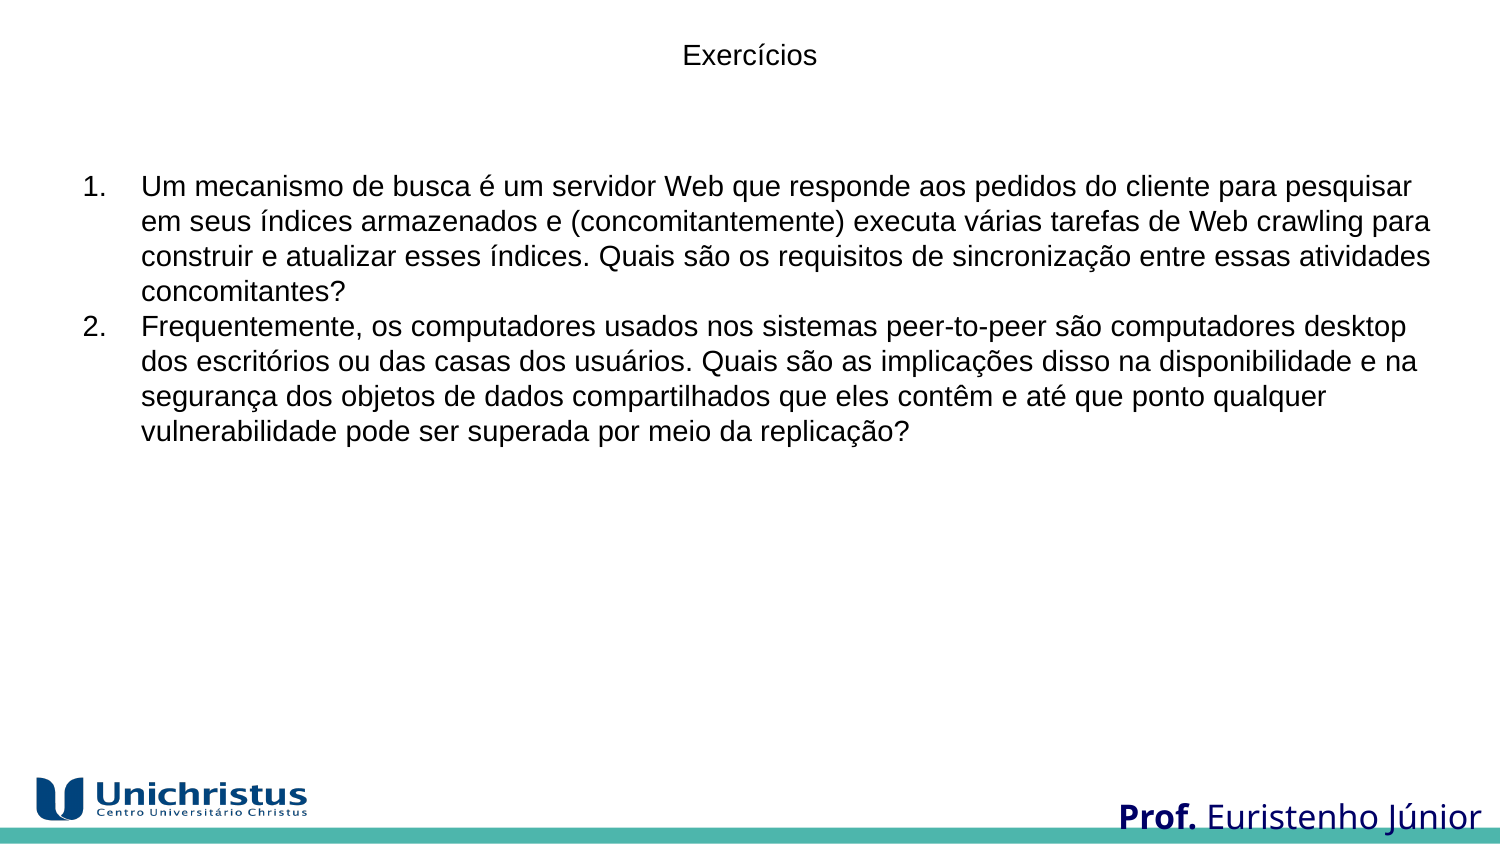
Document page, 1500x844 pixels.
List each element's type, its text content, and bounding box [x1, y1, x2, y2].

picture [32, 775, 311, 822]
title Exercícios [51, 20, 1449, 137]
list Um mecanismo de busca é um servidor Web que responde aos pedidos do cliente para pesquisar em seus índices armazenados e (concomitantemente) executa várias tarefas de Web crawling para construir e atualizar esses índices. Quais são os requisitos de sincronização entre essas atividades concomitantes? Frequentemente, os computadores usados nos sistemas peer-to-peer são computadores desktop dos escritórios ou das casas dos usuários. Quais são as implicações disso na disponibilidade e na segurança dos objetos de dados compartilhados que eles contêm e até que ponto qualquer vulnerabilidade pode ser superada por meio da replicação? [51, 152, 1449, 750]
